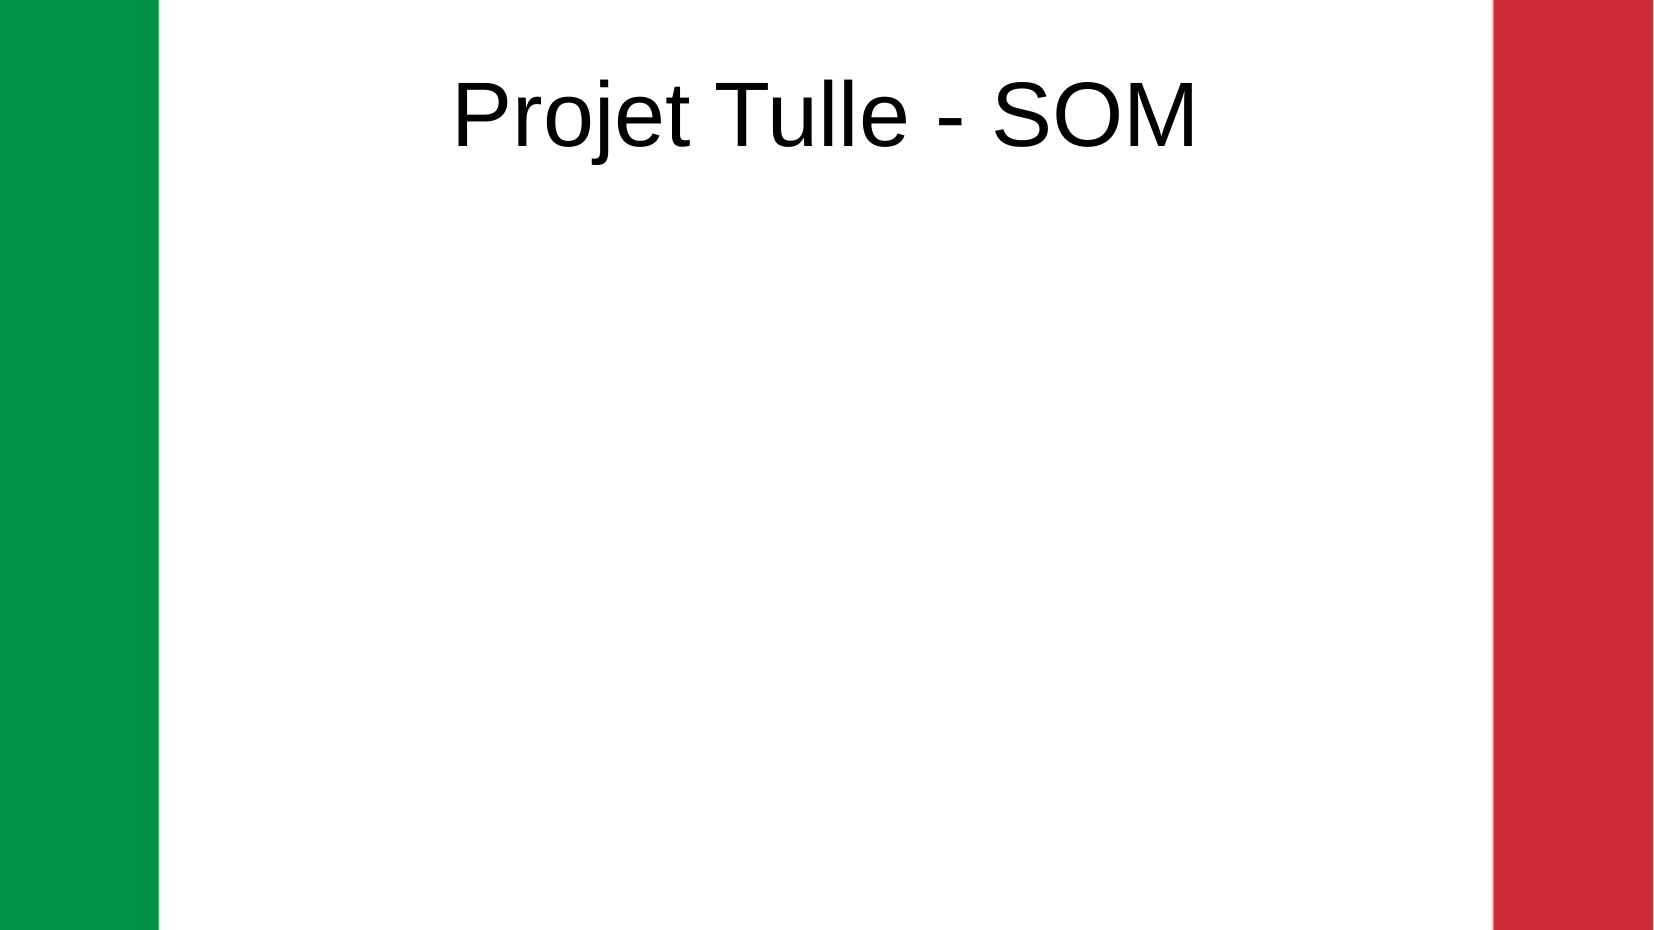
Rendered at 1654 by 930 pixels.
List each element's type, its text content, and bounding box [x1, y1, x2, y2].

title Projet Tulle - SOM [82, 37, 1571, 193]
picture [0, 0, 1654, 930]
